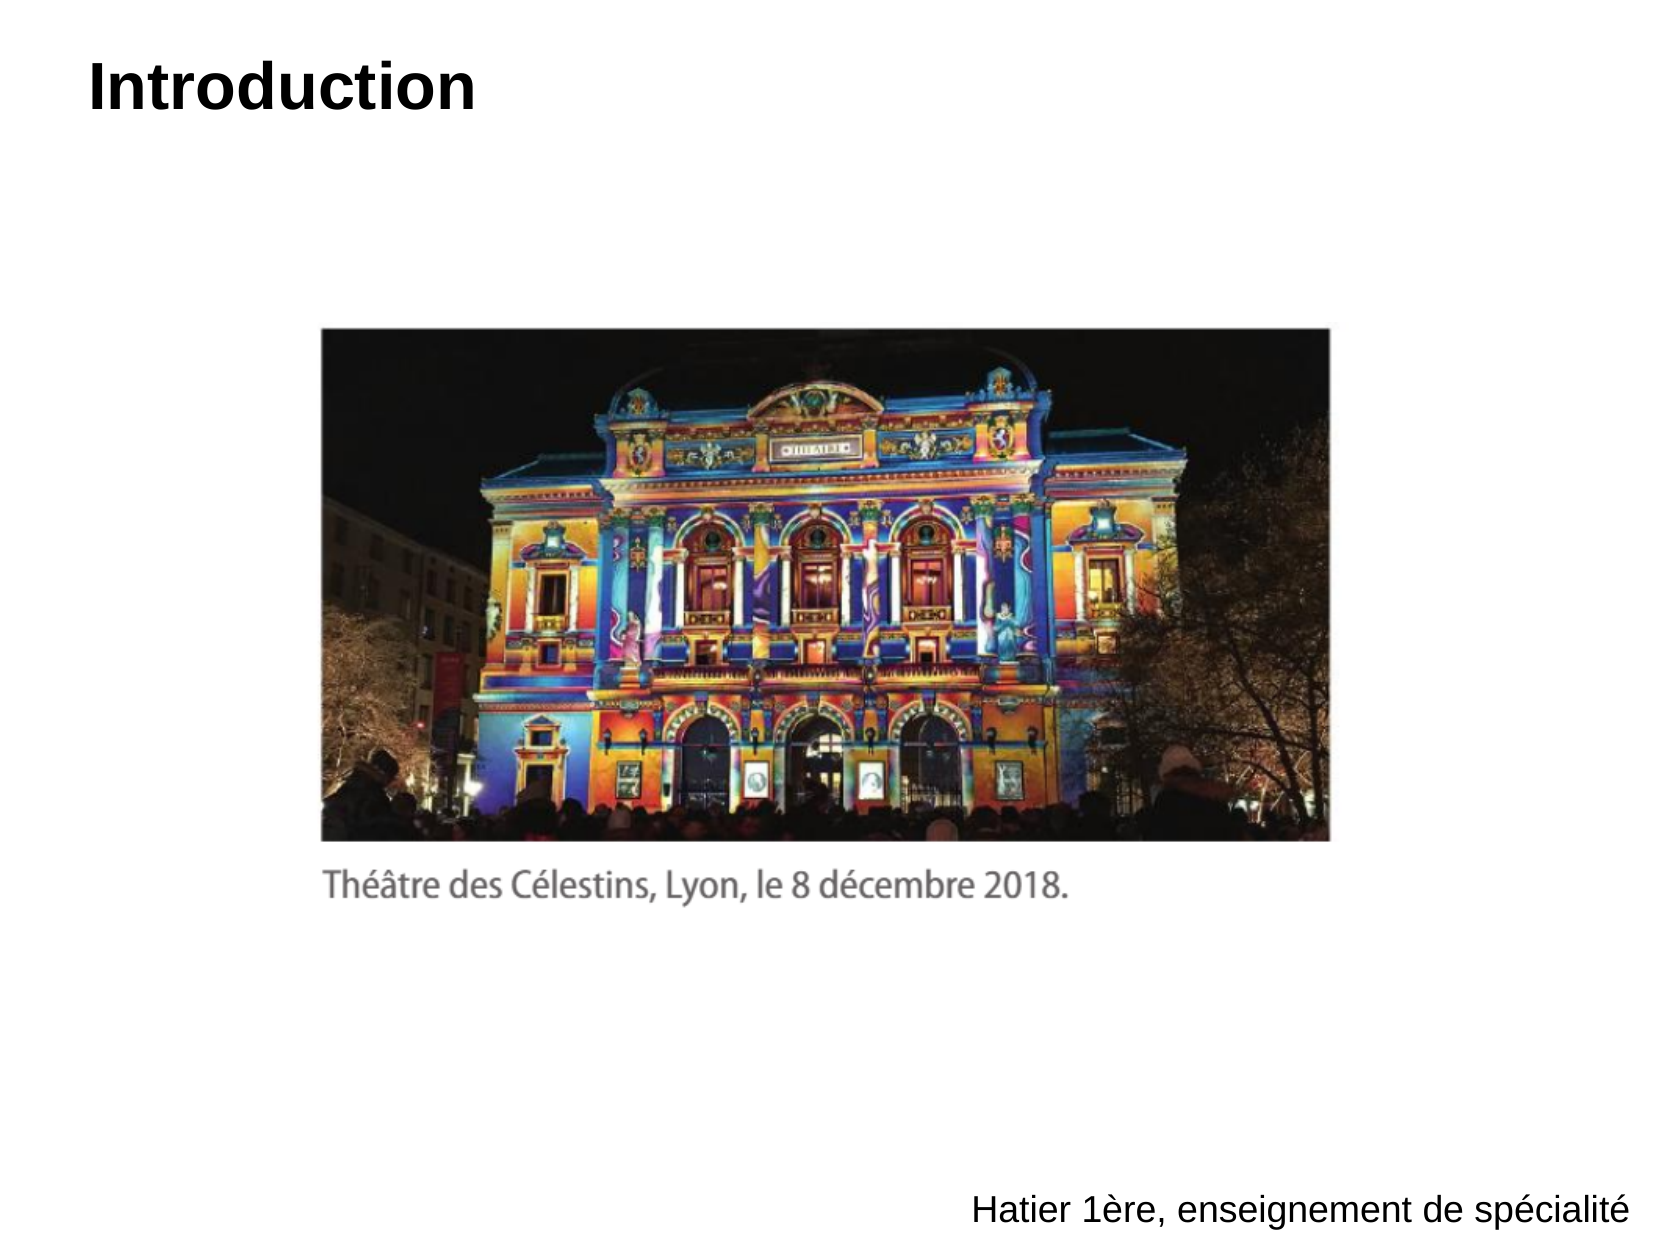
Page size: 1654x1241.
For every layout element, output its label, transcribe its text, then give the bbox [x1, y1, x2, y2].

text_box Hatier 1ère, enseignement de spécialité [956, 1181, 1654, 1241]
picture [307, 322, 1349, 917]
text_box Introduction [0, 0, 863, 132]
